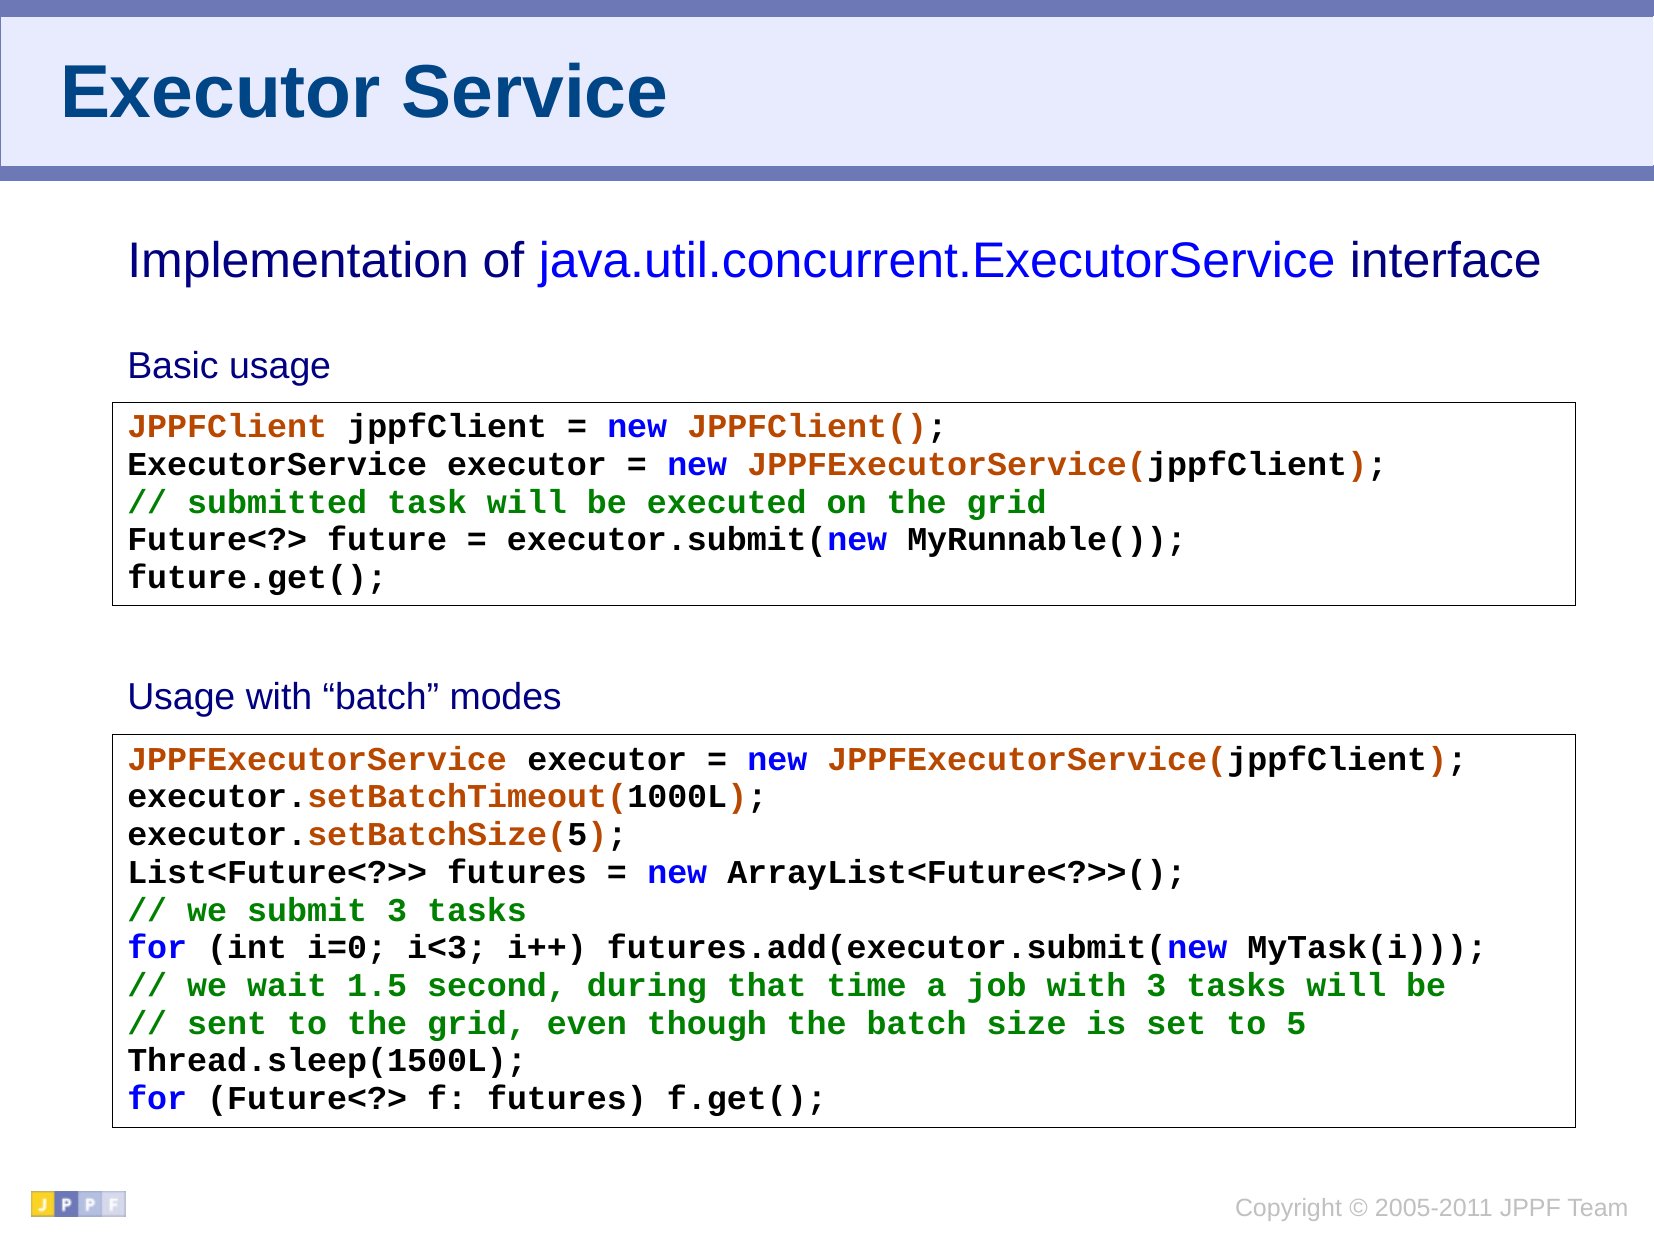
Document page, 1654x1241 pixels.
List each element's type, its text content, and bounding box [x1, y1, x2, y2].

text_box Implementation of java.util.concurrent.ExecutorService interface [112, 225, 1576, 296]
picture [0, 181, 1654, 1241]
title Executor Service [0, 16, 1653, 167]
text_box Usage with “batch” modes [112, 668, 1576, 726]
text_box Basic usage [112, 337, 1576, 395]
text_box JPPFExecutorService executor = new JPPFExecutorService(jppfClient); executor.setBatchTimeout(1000L); executor.setBatchSize(5); List<Future<?>> futures = new ArrayList<Future<?>>(); // we submit 3 tasks for (int i=0; i<3; i++) futures.add(executor.submit(new MyTask(i))); // we wait 1.5 second, during that time a job with 3 tasks will be // sent to the grid, even though the batch size is set to 5 Thread.sleep(1500L); for (Future<?> f: futures) f.get(); [112, 734, 1576, 1125]
text_box JPPFClient jppfClient = new JPPFClient(); ExecutorService executor = new JPPFExecutorService(jppfClient); // submitted task will be executed on the grid Future<?> future = executor.submit(new MyRunnable()); future.get(); [112, 402, 1576, 605]
